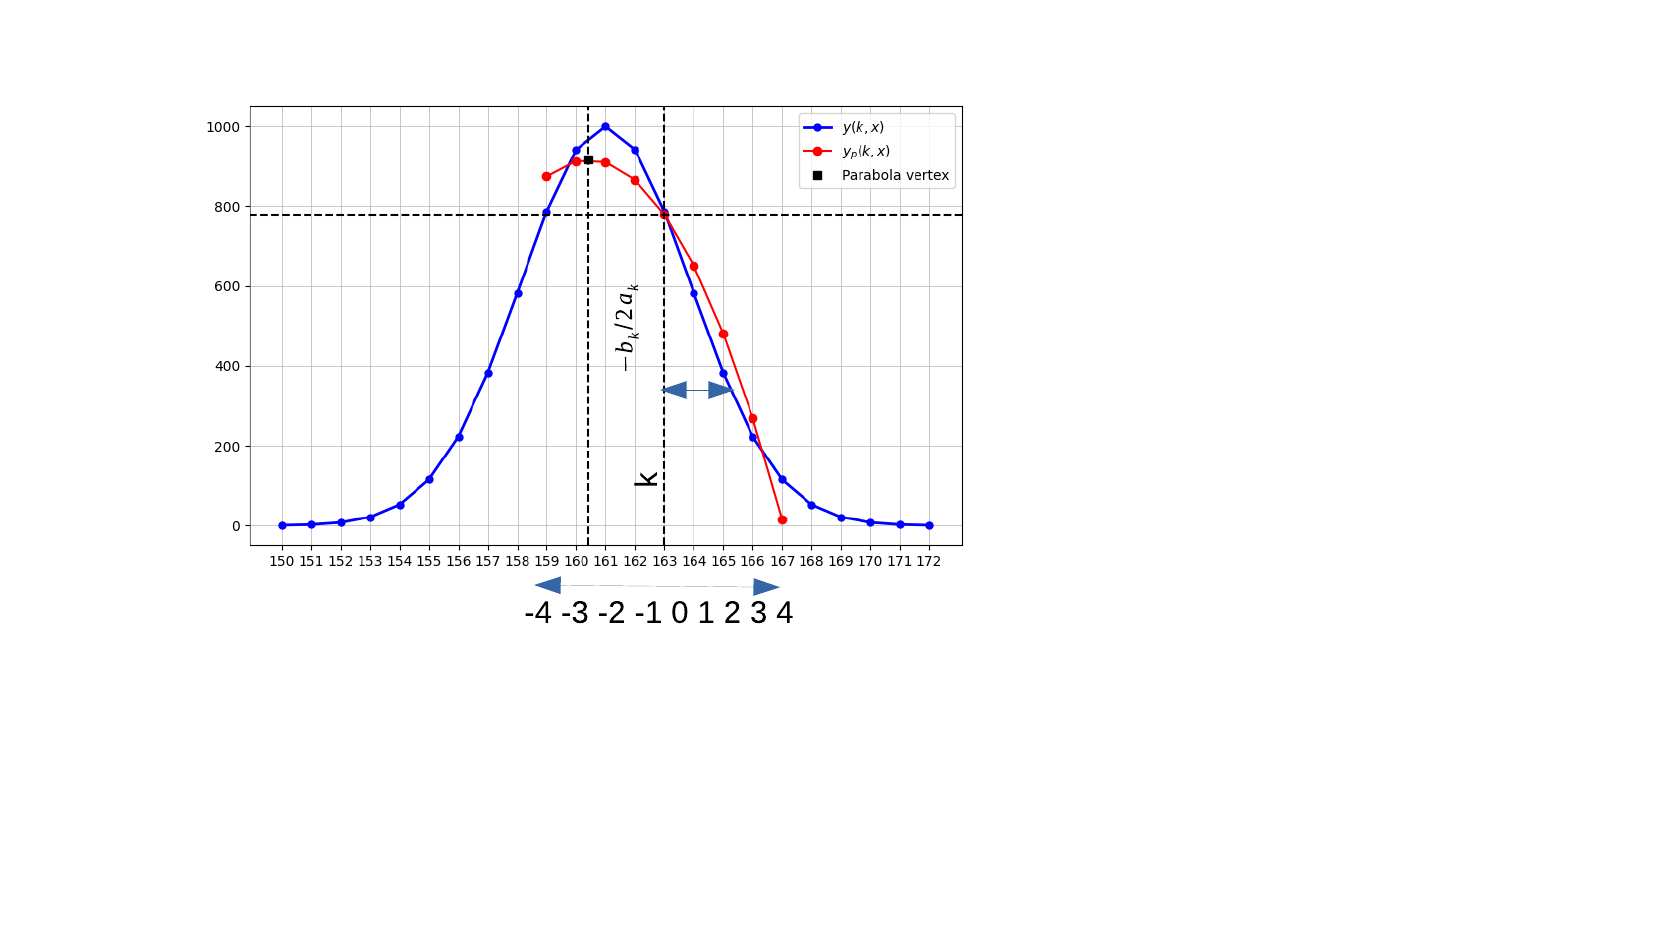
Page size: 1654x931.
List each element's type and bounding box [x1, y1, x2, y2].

text_box [672, 601, 688, 624]
text_box [699, 601, 714, 623]
text_box [195, 96, 971, 578]
text_box [647, 601, 661, 623]
text_box [535, 601, 552, 623]
text_box [609, 601, 624, 623]
text_box [572, 601, 588, 624]
text_box [751, 601, 766, 624]
text_box [725, 601, 740, 623]
text_box [776, 601, 793, 623]
